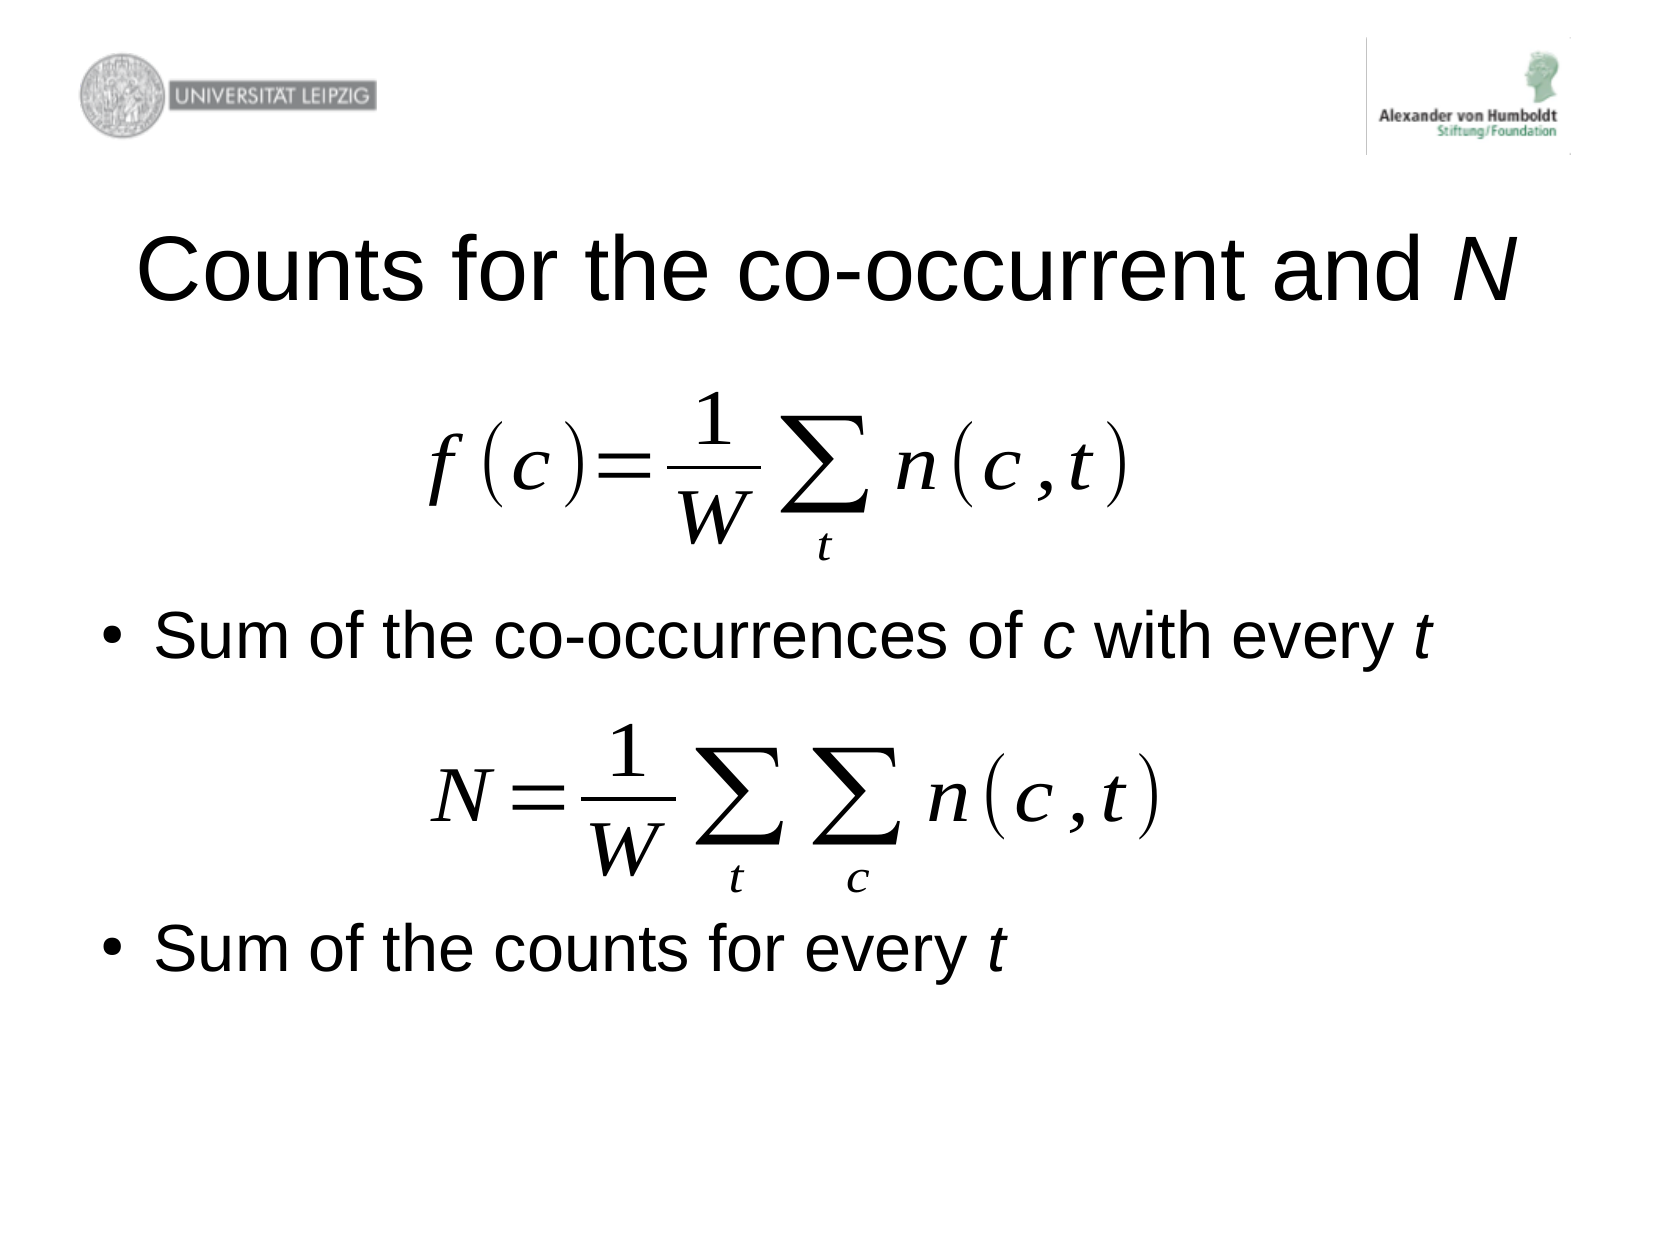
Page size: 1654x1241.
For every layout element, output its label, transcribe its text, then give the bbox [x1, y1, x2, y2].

picture [76, 49, 383, 144]
chart [405, 373, 1155, 571]
list Sum of the co-occurrences of c with every t Sum of the counts for every t [82, 390, 1571, 1110]
picture [1365, 37, 1572, 155]
chart [405, 705, 1187, 903]
title Counts for the co-occurrent and N [82, 165, 1571, 373]
